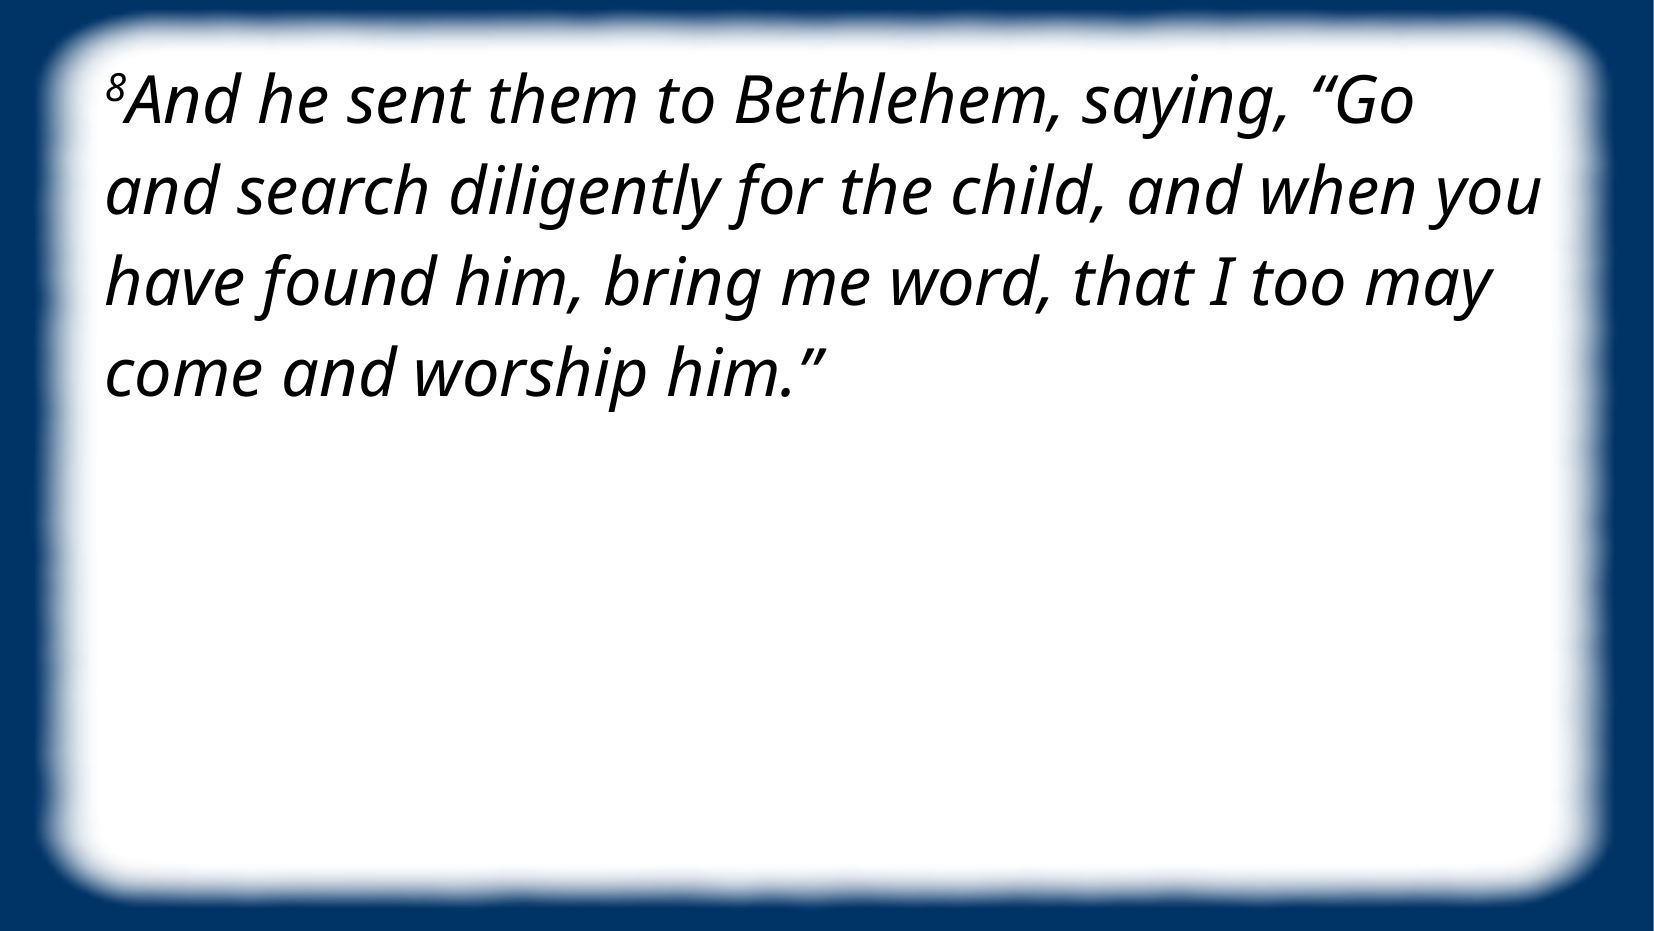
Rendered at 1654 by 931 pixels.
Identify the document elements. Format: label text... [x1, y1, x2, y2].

picture [0, 0, 1654, 931]
text_box 8And he sent them to Bethlehem, saying, “Go and search diligently for the child, and when you have found him, bring me word, that I too may come and worship him.” [90, 45, 1561, 415]
